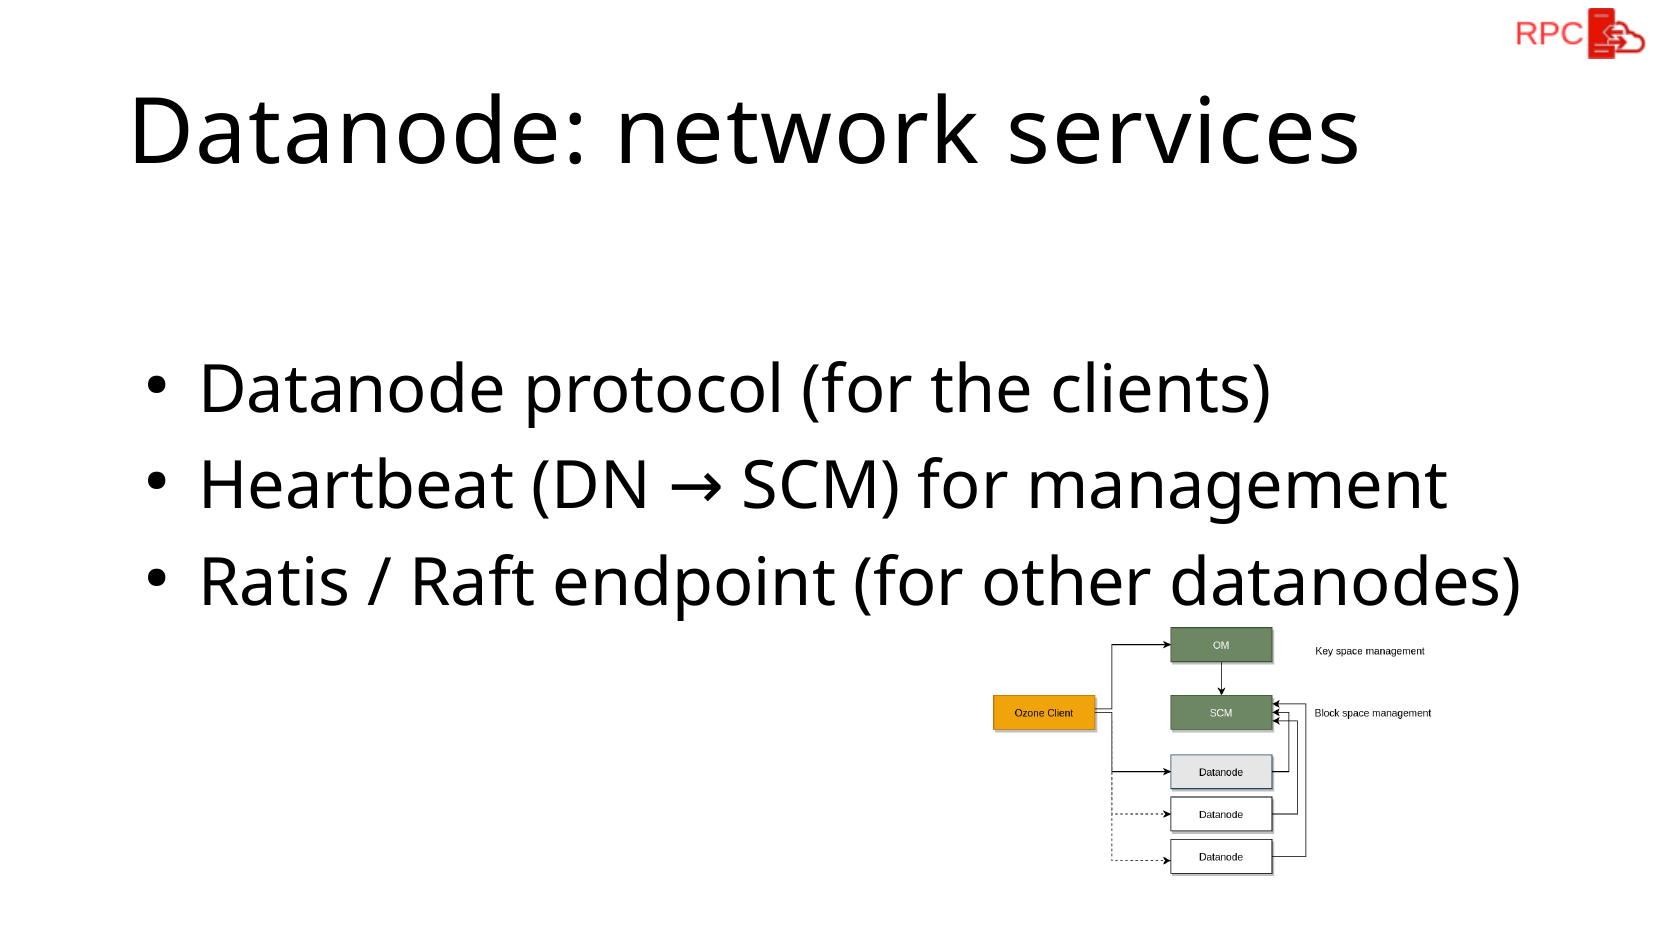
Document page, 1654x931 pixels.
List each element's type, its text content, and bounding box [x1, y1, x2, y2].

list Datanode protocol (for the clients) Heartbeat (DN → SCM) for management Ratis / Raft endpoint (for other datanodes) [127, 244, 1527, 784]
picture [993, 627, 1502, 876]
title Datanode: network services [127, 69, 1654, 187]
picture [1513, 8, 1654, 59]
